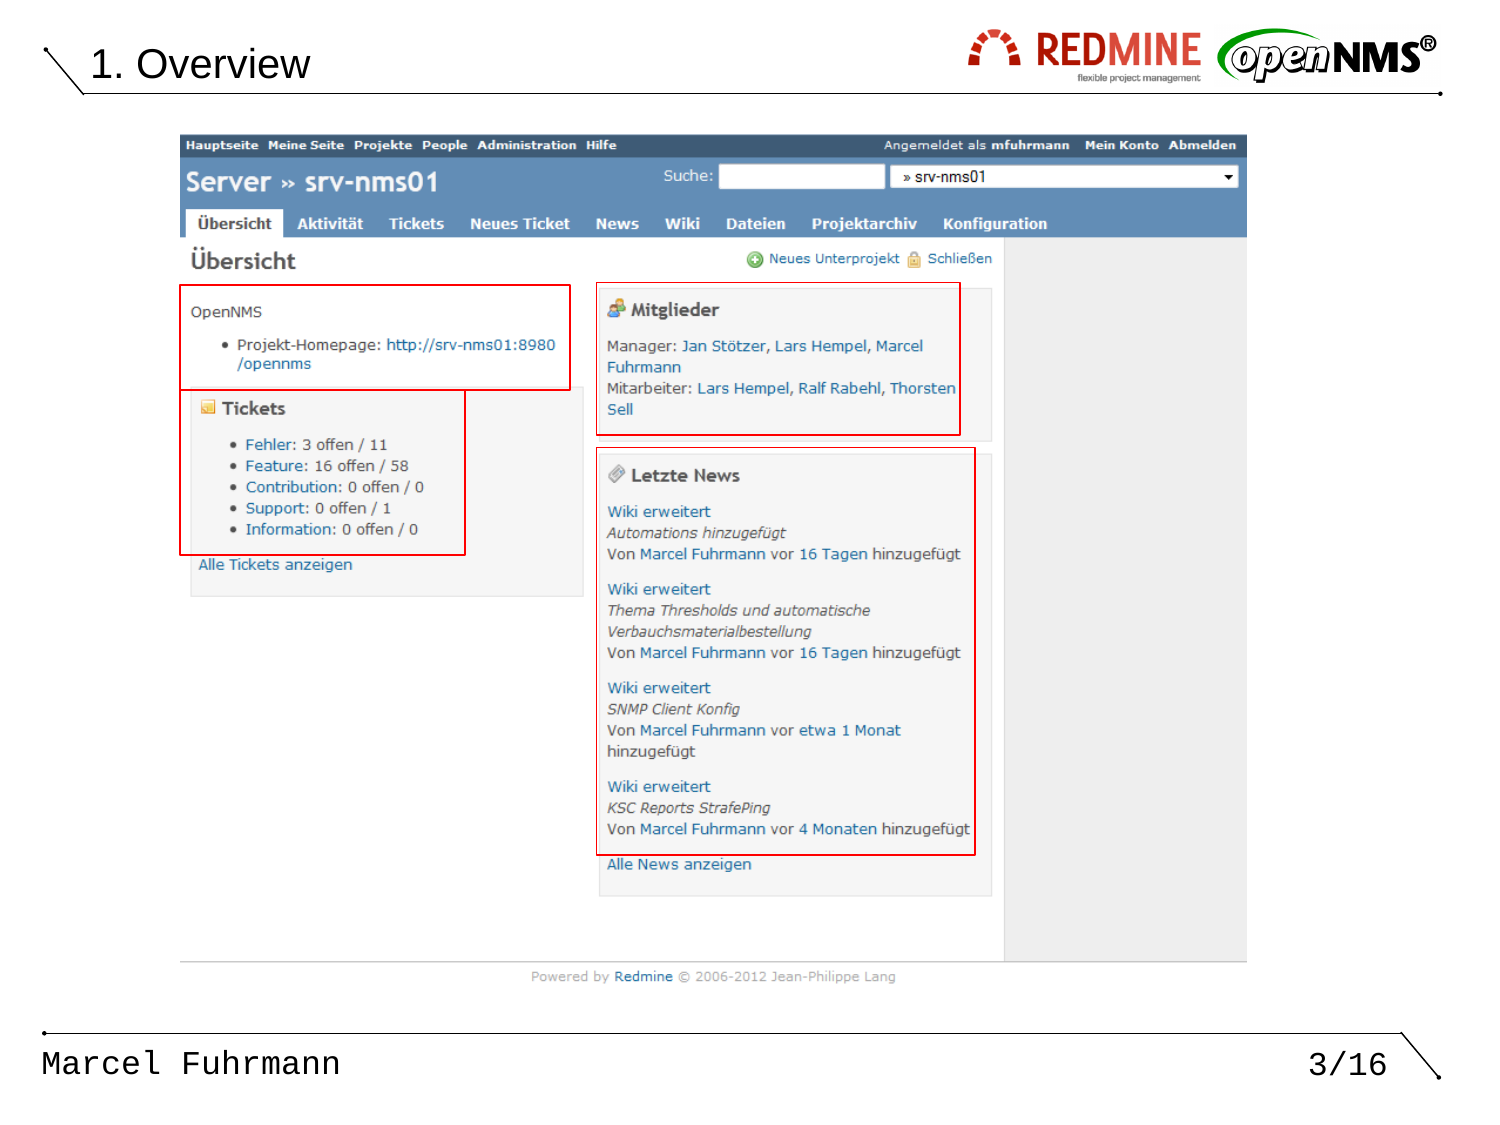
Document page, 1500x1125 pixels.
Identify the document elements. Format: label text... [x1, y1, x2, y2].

picture [180, 134, 1247, 993]
picture [181, 286, 569, 389]
picture [181, 391, 464, 554]
picture [960, 21, 1441, 88]
title 1. Overview [90, 29, 691, 94]
